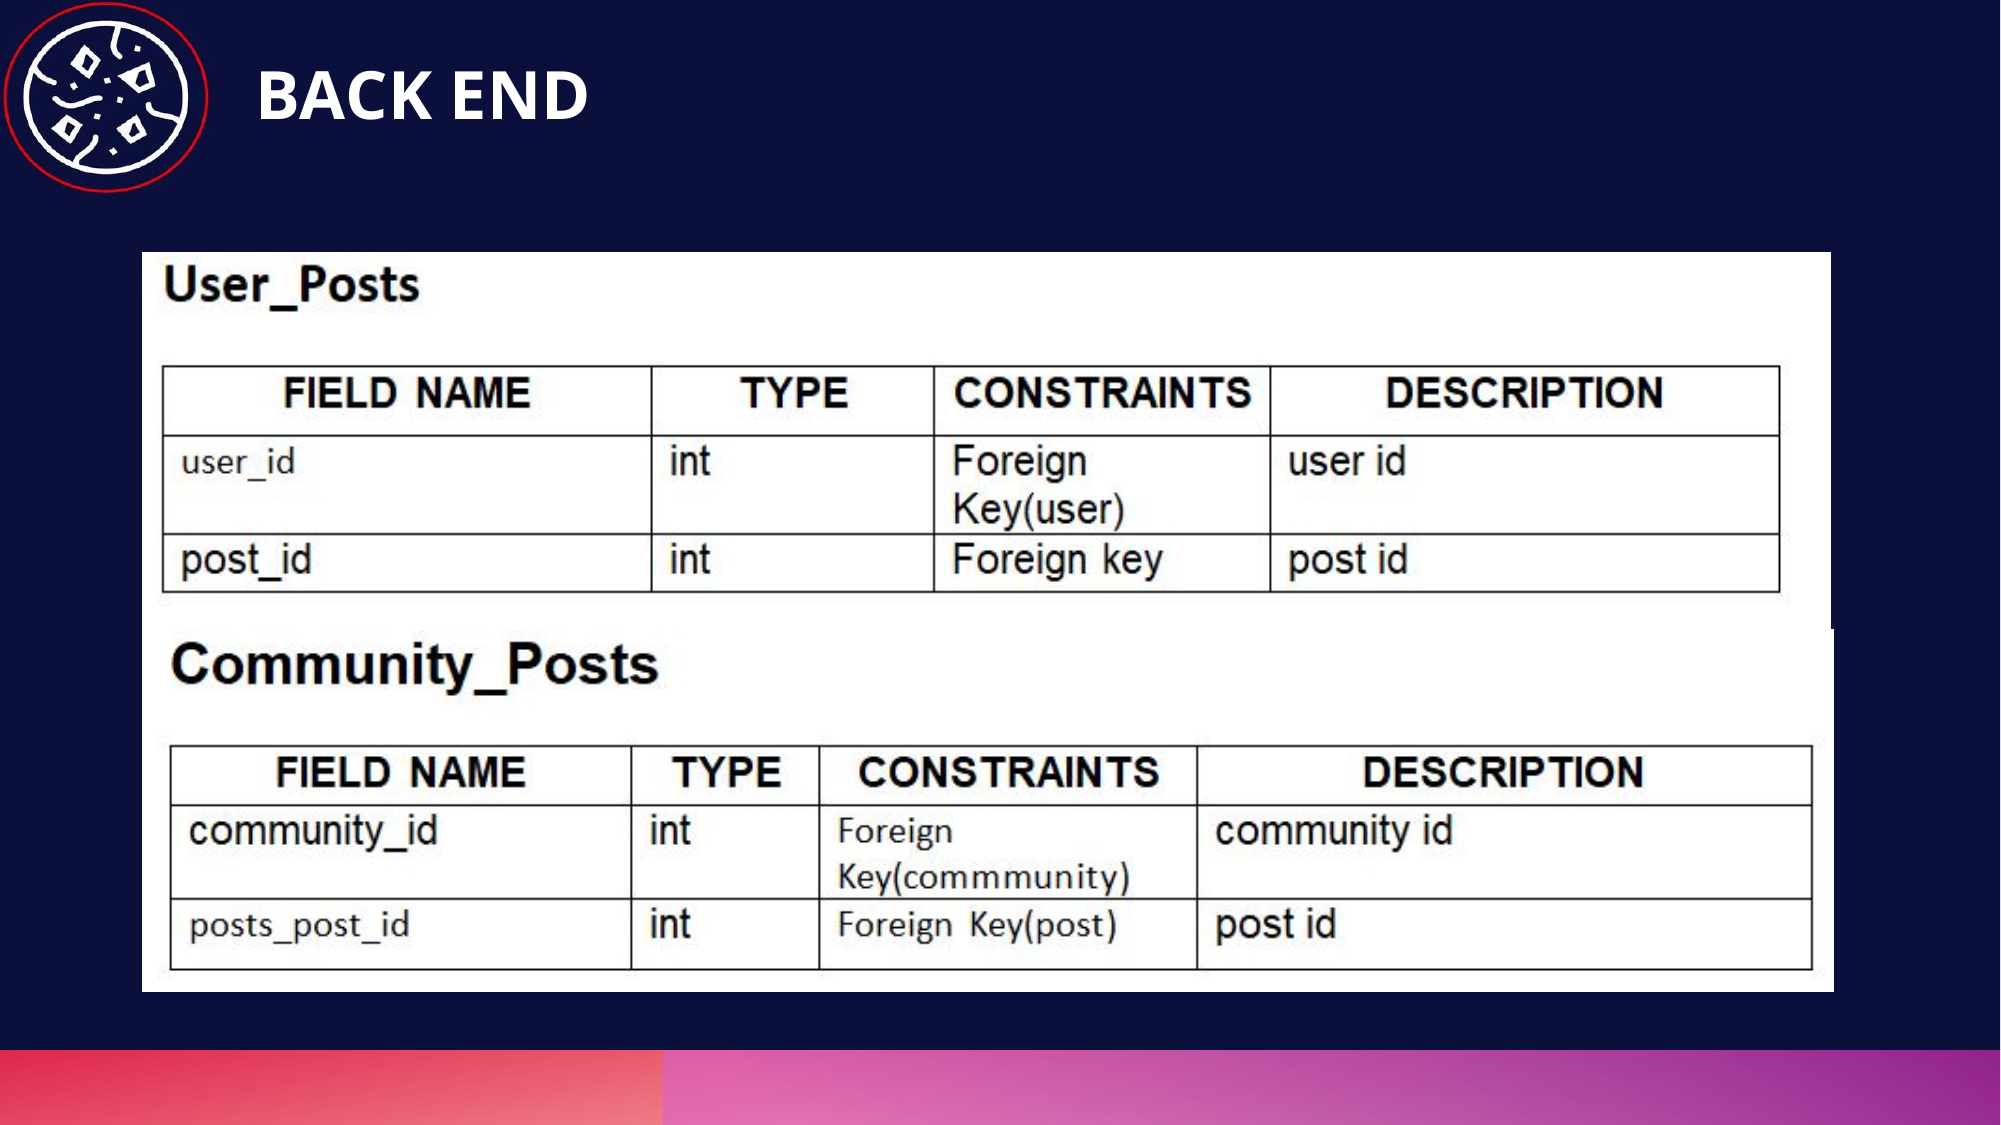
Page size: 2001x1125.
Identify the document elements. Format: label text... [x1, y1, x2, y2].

picture [0, 0, 2001, 1125]
title BACK END [255, 52, 1935, 131]
